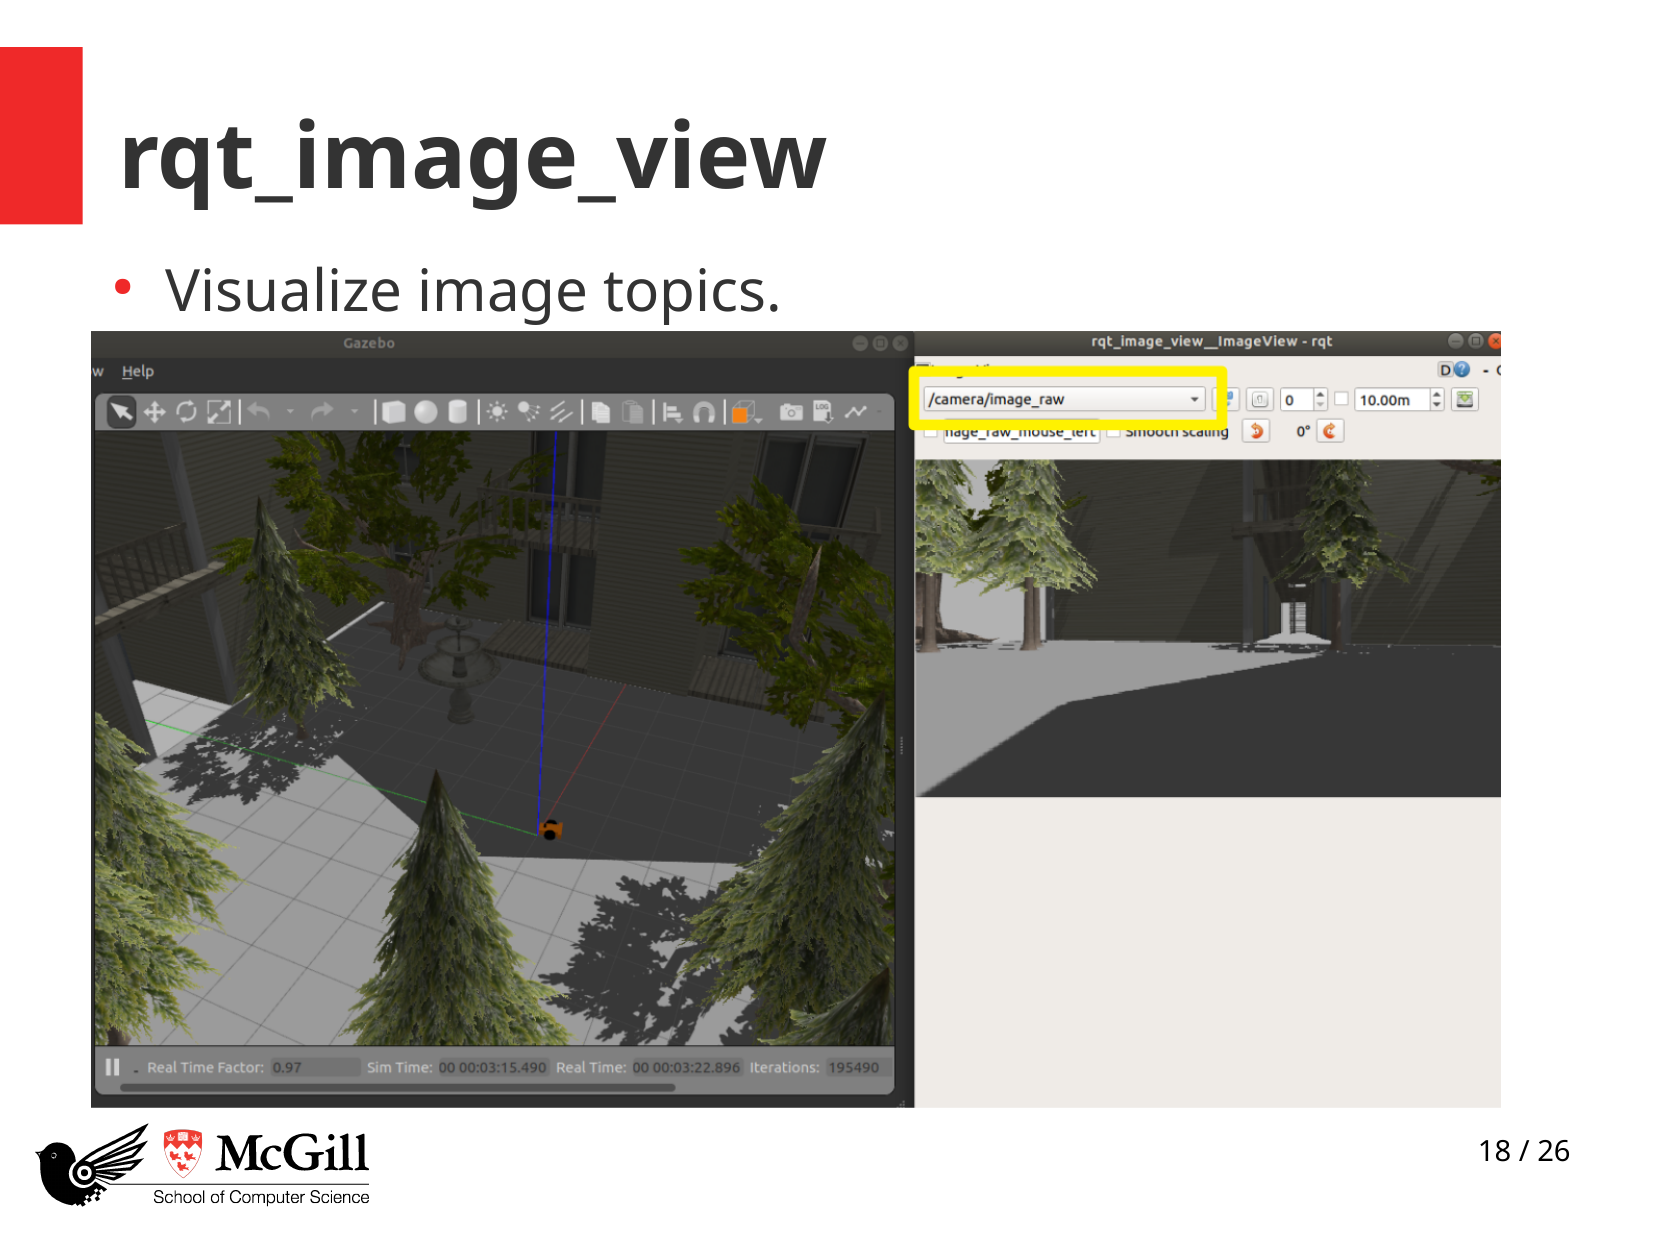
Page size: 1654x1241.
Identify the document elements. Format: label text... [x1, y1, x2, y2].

picture [35, 330, 1501, 1216]
title rqt_image_view [118, 49, 1571, 257]
list Visualize image topics. [94, 249, 1512, 355]
